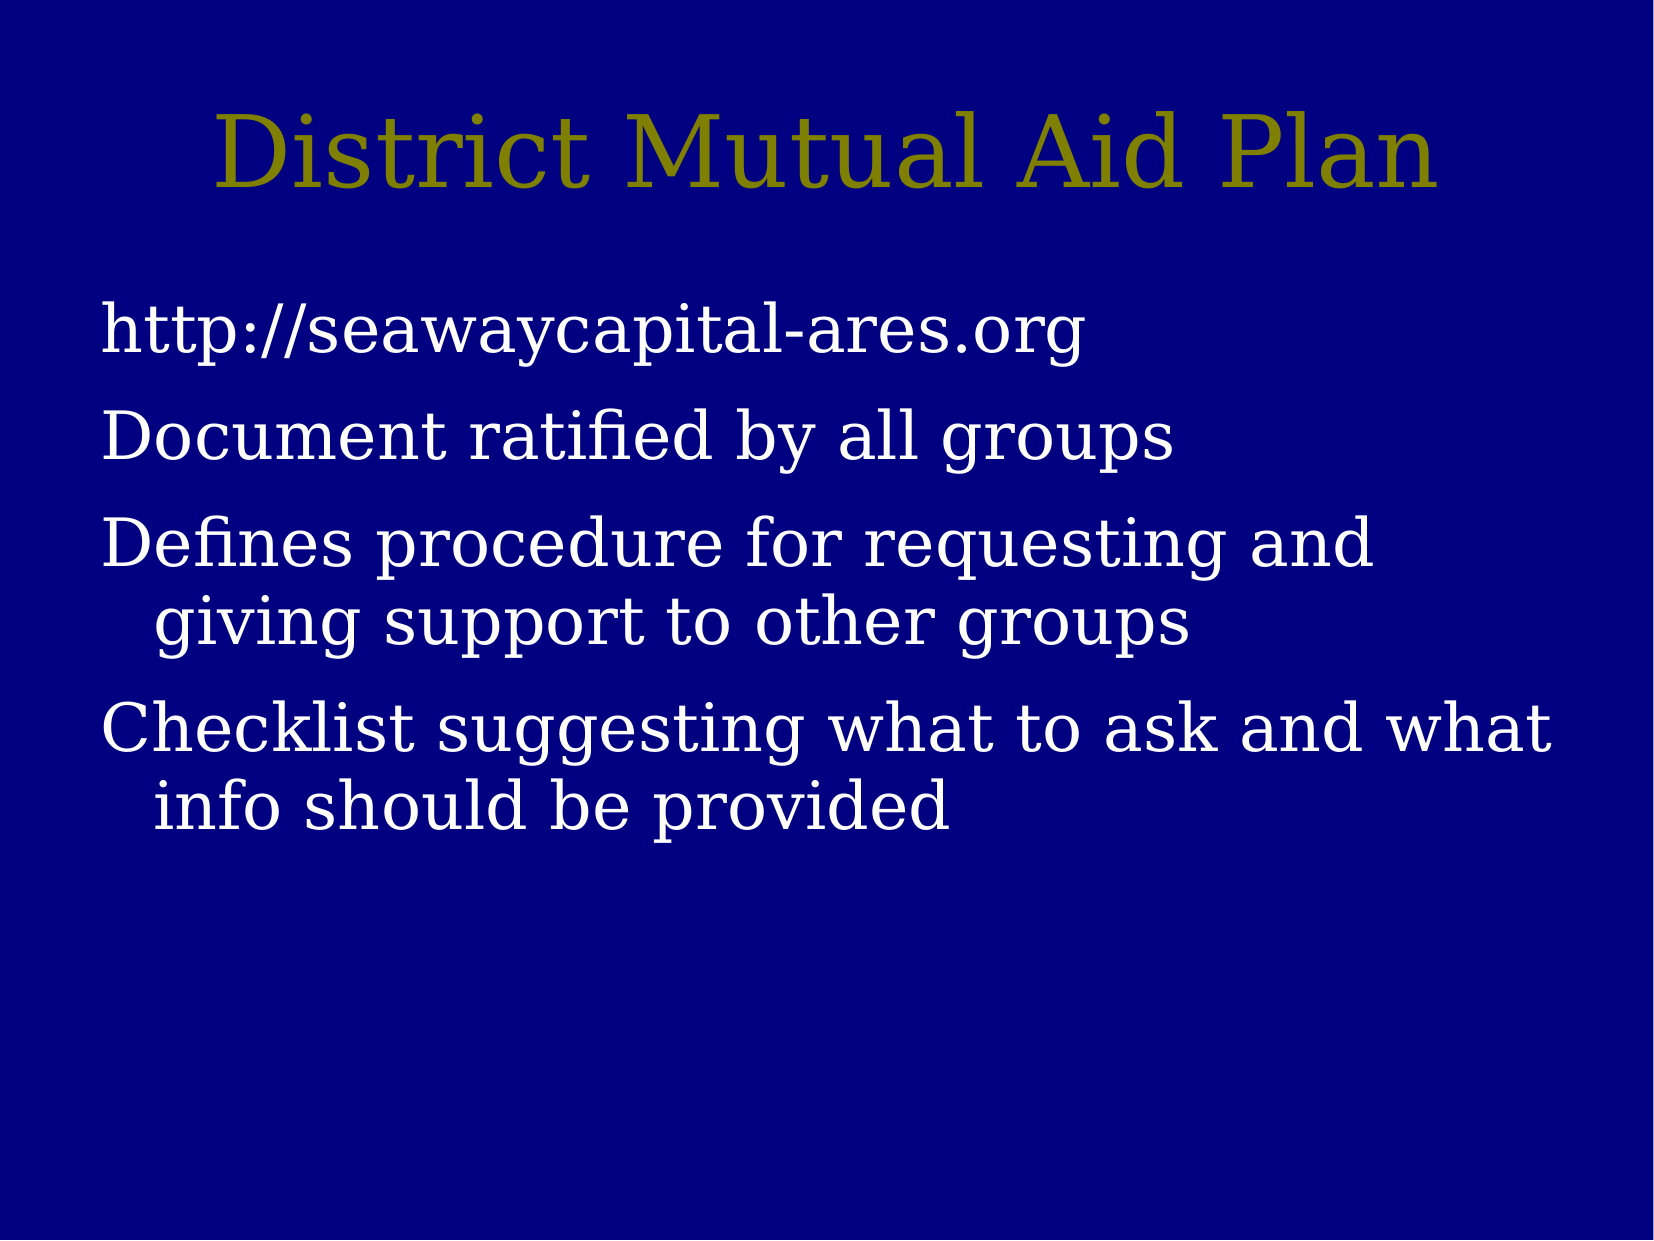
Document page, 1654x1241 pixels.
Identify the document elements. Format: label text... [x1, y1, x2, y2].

title District Mutual Aid Plan [82, 49, 1571, 257]
list http://seawaycapital-ares.org Document ratified by all groups Defines procedure for requesting and giving support to other groups Checklist suggesting what to ask and what info should be provided [82, 290, 1571, 1094]
